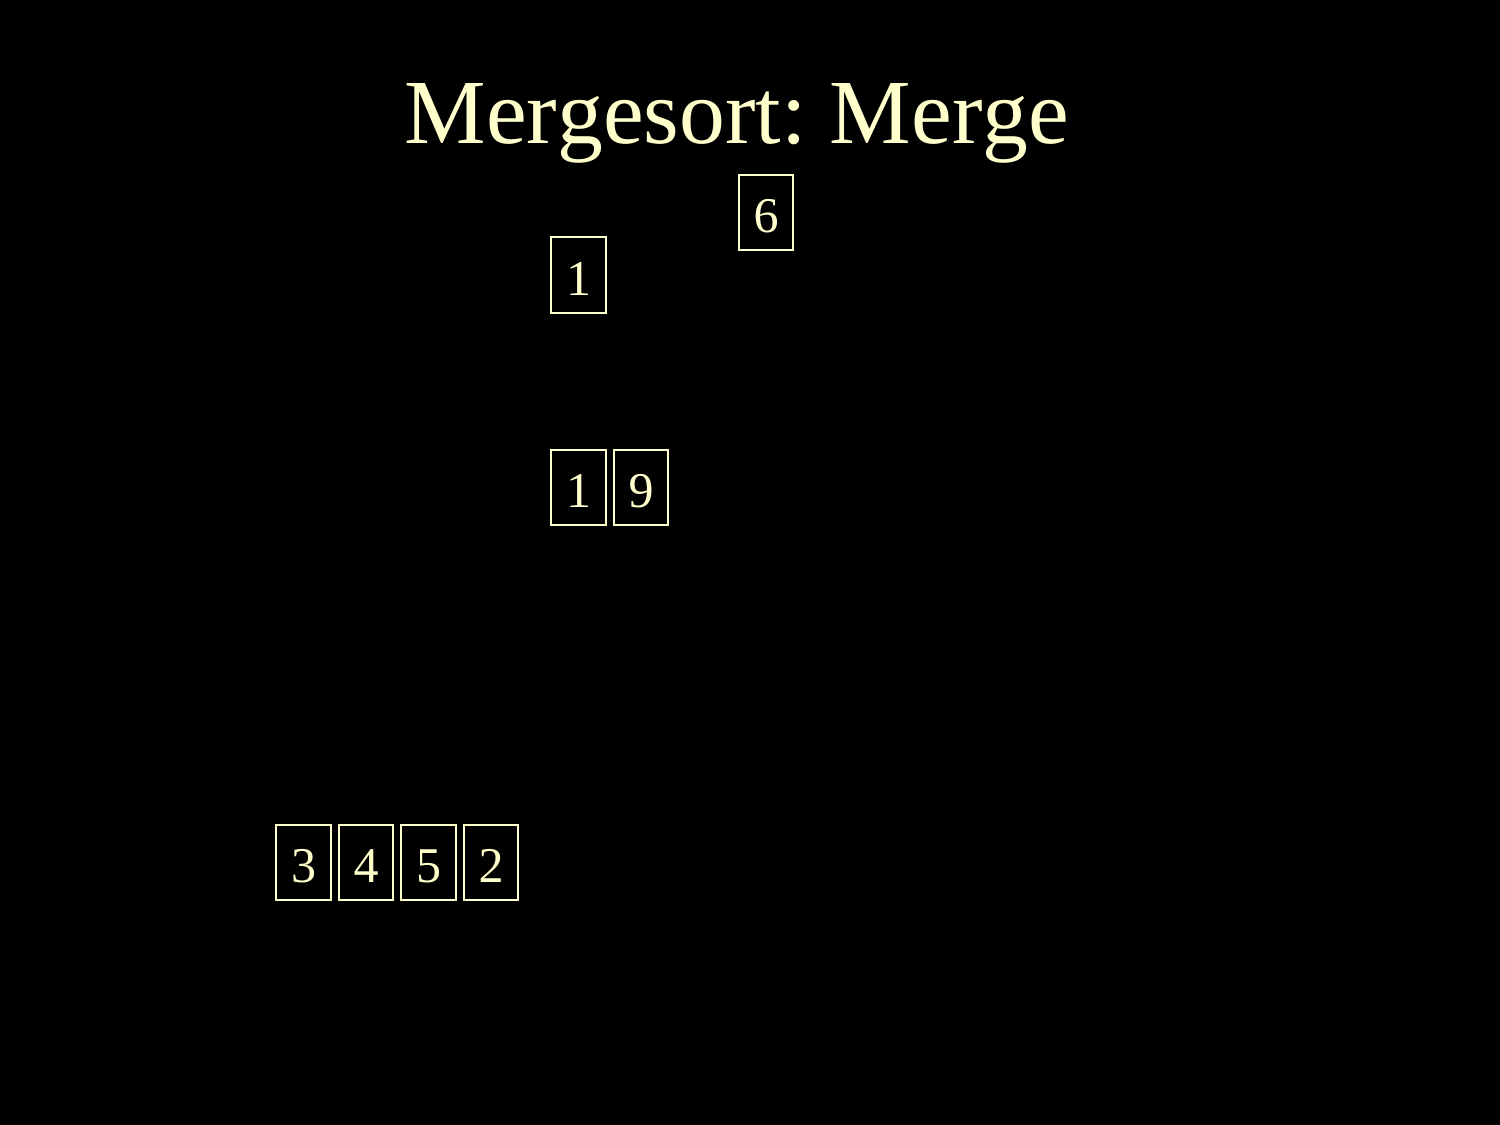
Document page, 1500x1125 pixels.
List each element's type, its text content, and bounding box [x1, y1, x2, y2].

text_box 6 [738, 174, 794, 251]
text_box 3 [276, 824, 331, 901]
text_box 4 [338, 824, 394, 901]
text_box 5 [401, 824, 456, 901]
title Mergesort: Merge [8, 50, 1467, 176]
text_box 1 [551, 237, 606, 313]
text_box 1 [551, 449, 606, 526]
text_box 2 [463, 824, 519, 901]
text_box 9 [613, 449, 669, 526]
